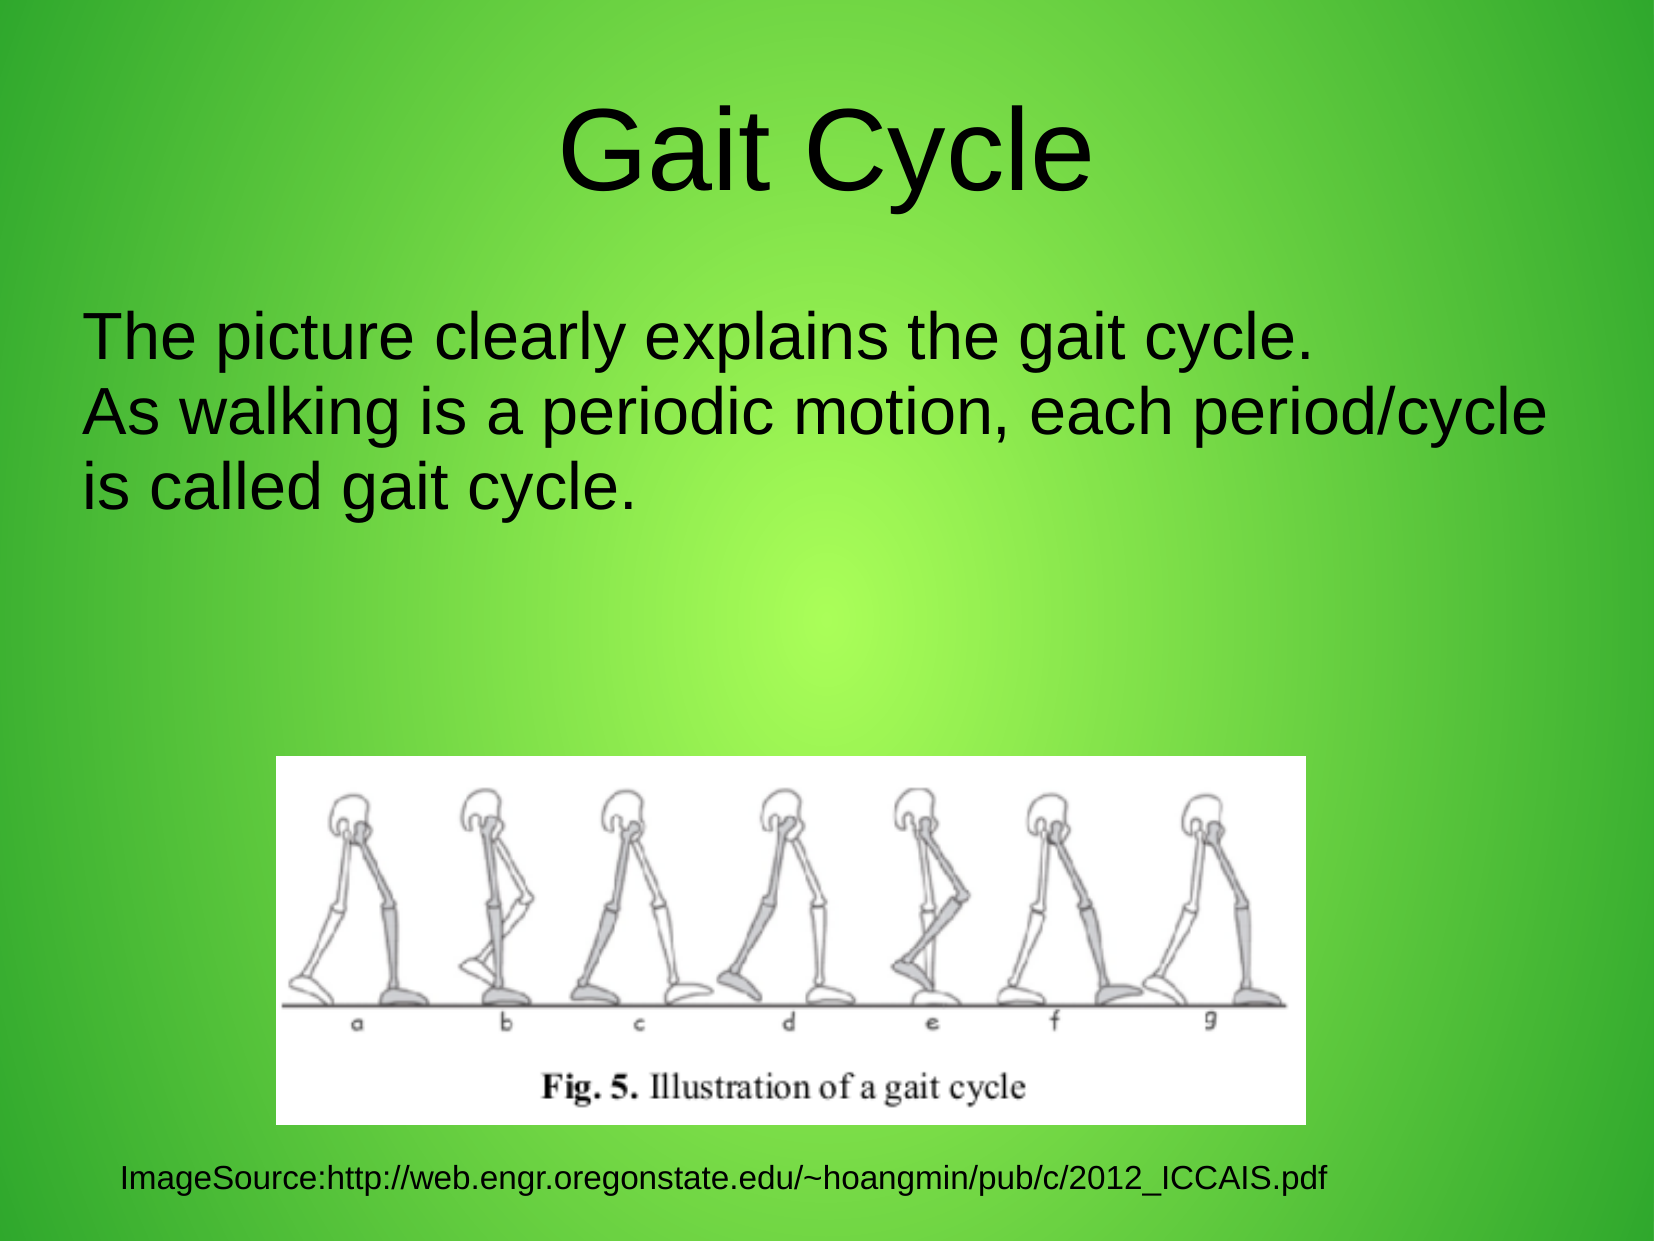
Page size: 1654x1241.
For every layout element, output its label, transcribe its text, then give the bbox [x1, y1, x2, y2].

text_box ImageSource:http://web.engr.oregonstate.edu/~hoangmin/pub/c/2012_ICCAIS.pdf [105, 1152, 1344, 1205]
picture [276, 1019, 1306, 1126]
title Gait Cycle [82, 47, 1571, 252]
subtitle The picture clearly explains the gait cycle. As walking is a periodic motion, each period/cycle is called gait cycle. [82, 299, 1571, 1019]
